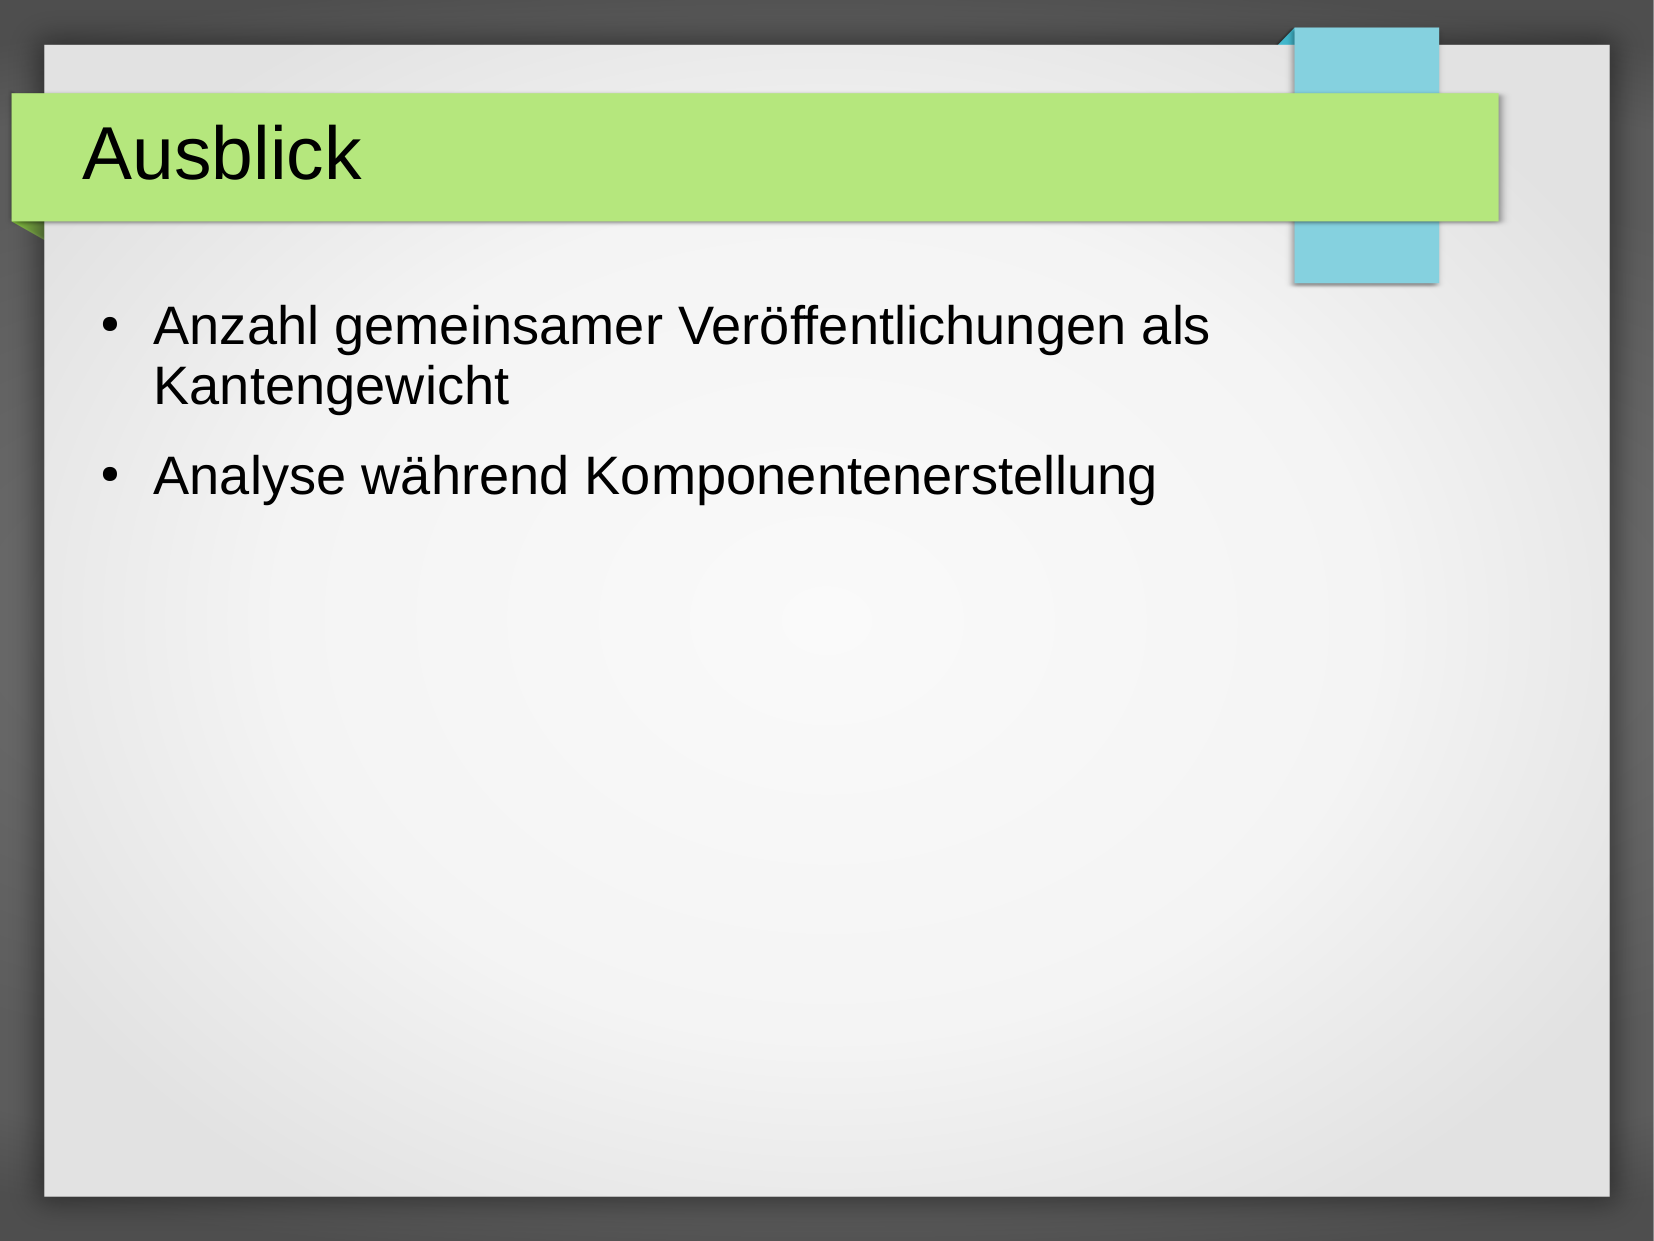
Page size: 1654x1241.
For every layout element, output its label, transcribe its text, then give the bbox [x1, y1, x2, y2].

title Ausblick [82, 94, 1264, 213]
list Anzahl gemeinsamer Veröffentlichungen als Kantengewicht Analyse während Komponentenerstellung [82, 295, 1571, 1015]
picture [0, 0, 1654, 1241]
